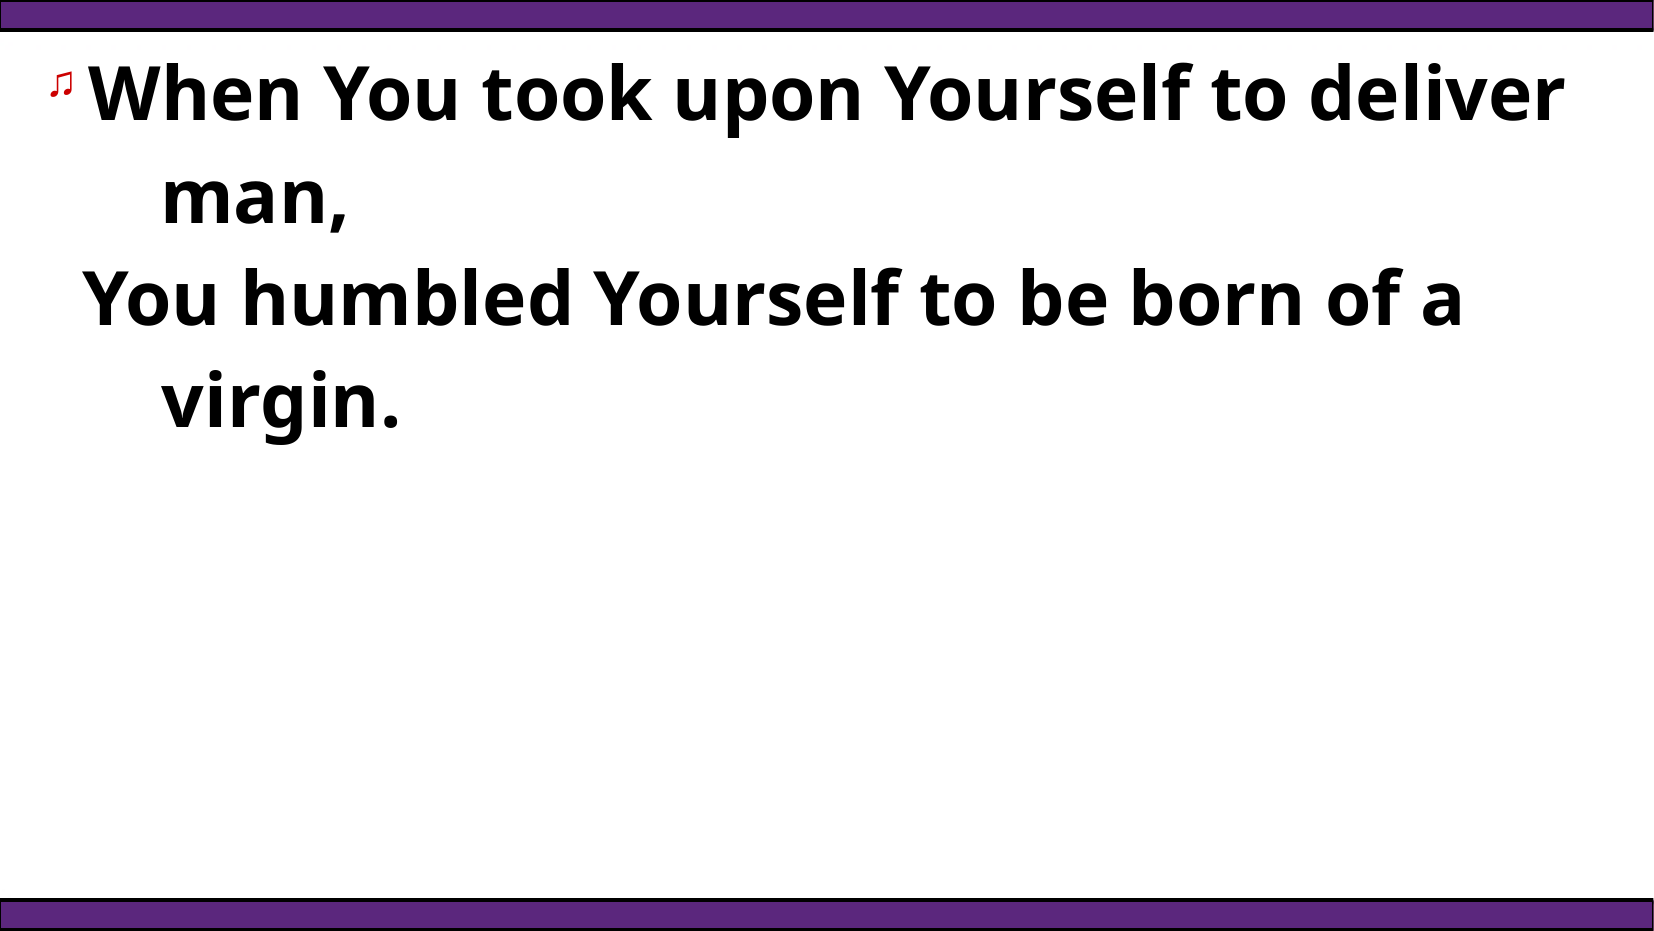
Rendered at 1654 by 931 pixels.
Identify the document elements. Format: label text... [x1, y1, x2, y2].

text_box [0, 0, 1654, 31]
picture [0, 31, 1654, 900]
text_box ♫ When You took upon Yourself to deliver man, You humbled Yourself to be born of a virgin. [30, 33, 1591, 448]
text_box [0, 900, 1654, 931]
